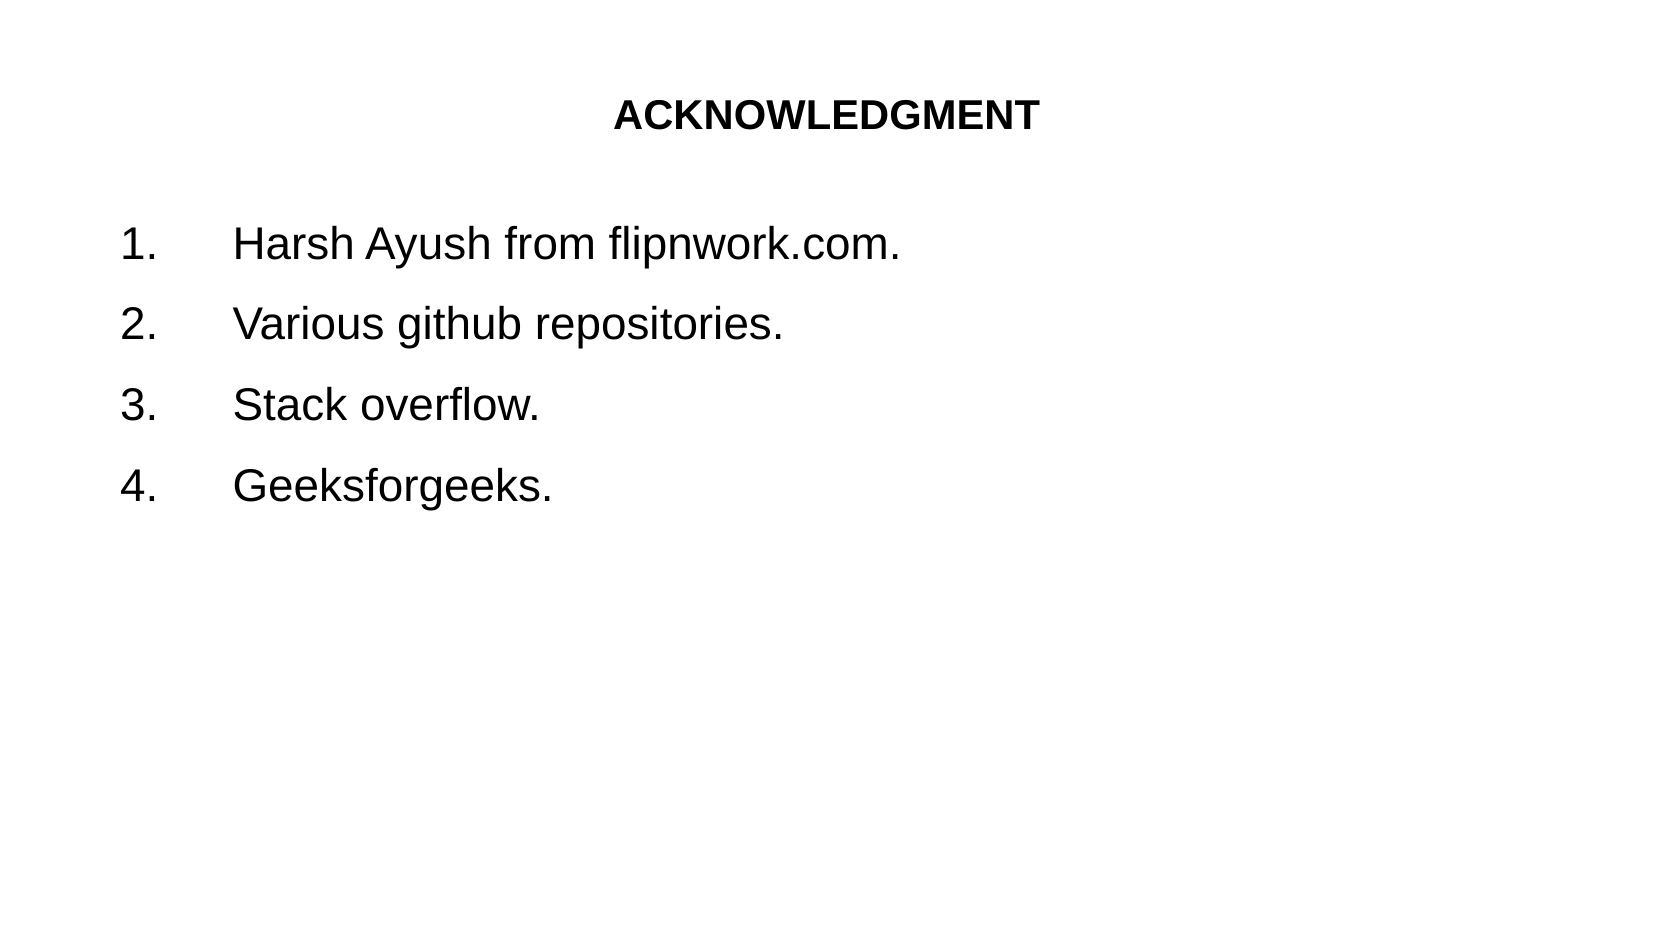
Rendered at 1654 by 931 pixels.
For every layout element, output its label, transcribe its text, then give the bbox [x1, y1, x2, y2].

list 1. Harsh Ayush from flipnwork.com. 2. Various github repositories. 3. Stack overflow. 4. Geeksforgeeks. [82, 217, 1571, 758]
title ACKNOWLEDGMENT [82, 37, 1571, 193]
